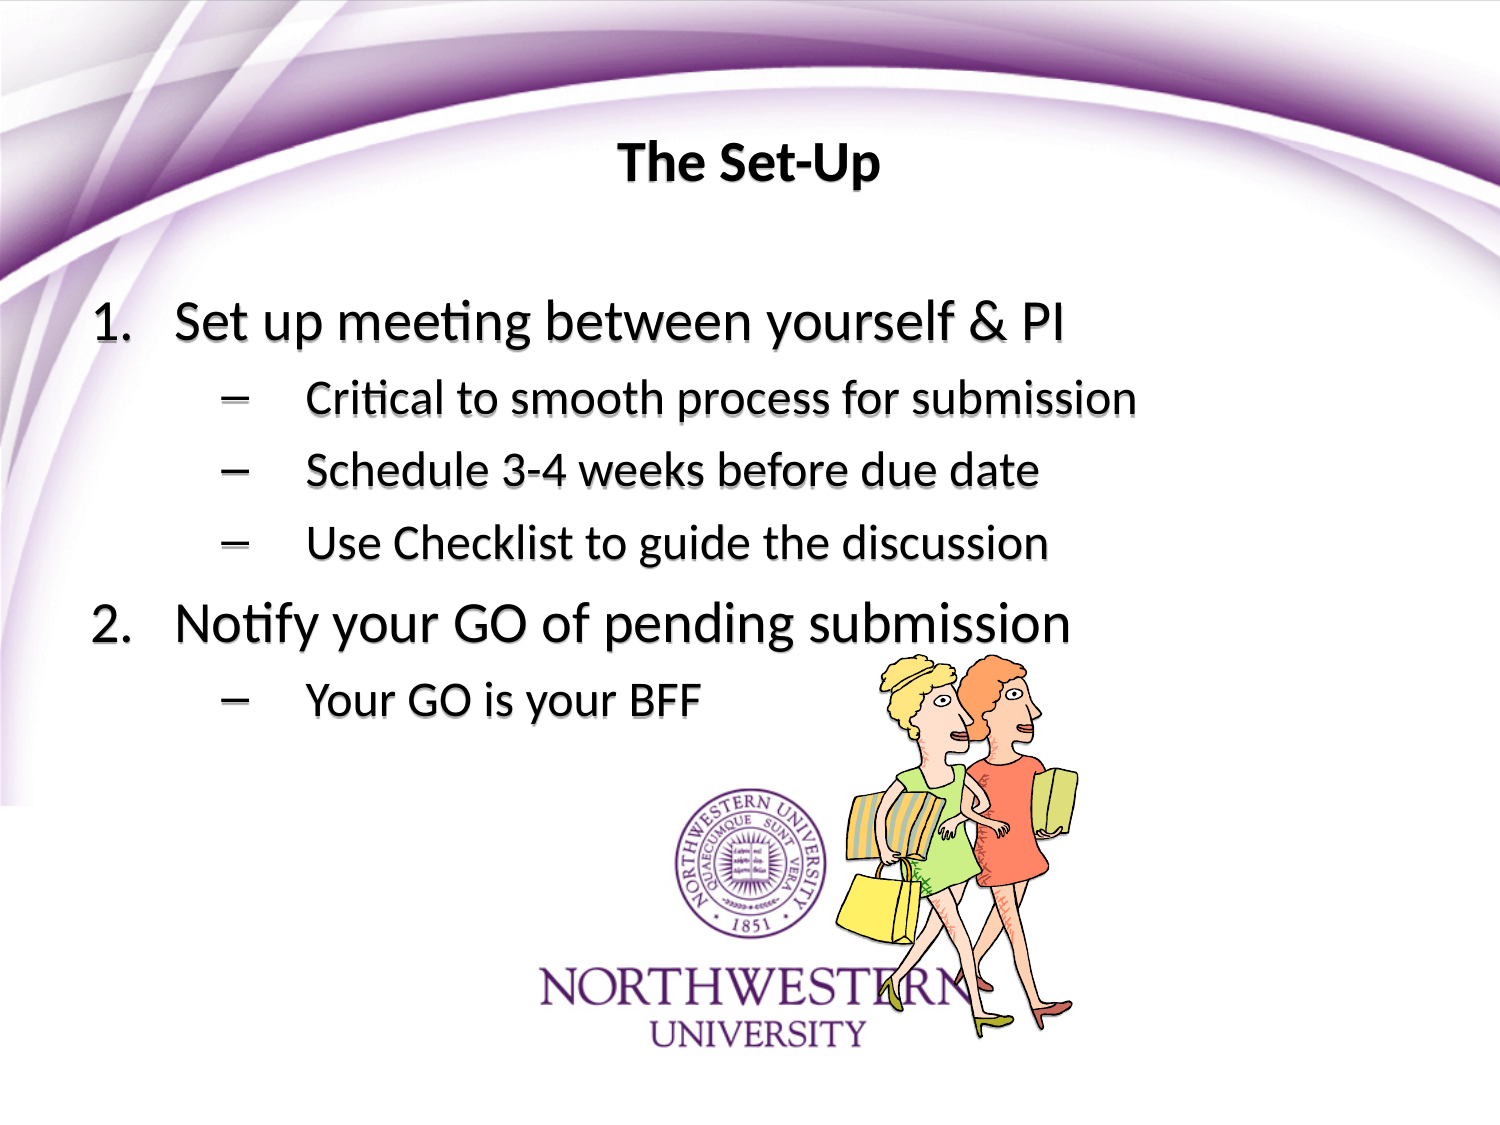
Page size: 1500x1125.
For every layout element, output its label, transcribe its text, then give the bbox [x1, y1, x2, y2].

list Set up meeting between yourself & PI Critical to smooth process for submission Schedule 3-4 weeks before due date Use Checklist to guide the discussion Notify your GO of pending submission Your GO is your BFF [75, 274, 1426, 912]
title The Set-Up [75, 101, 1426, 215]
picture [834, 648, 1085, 1045]
